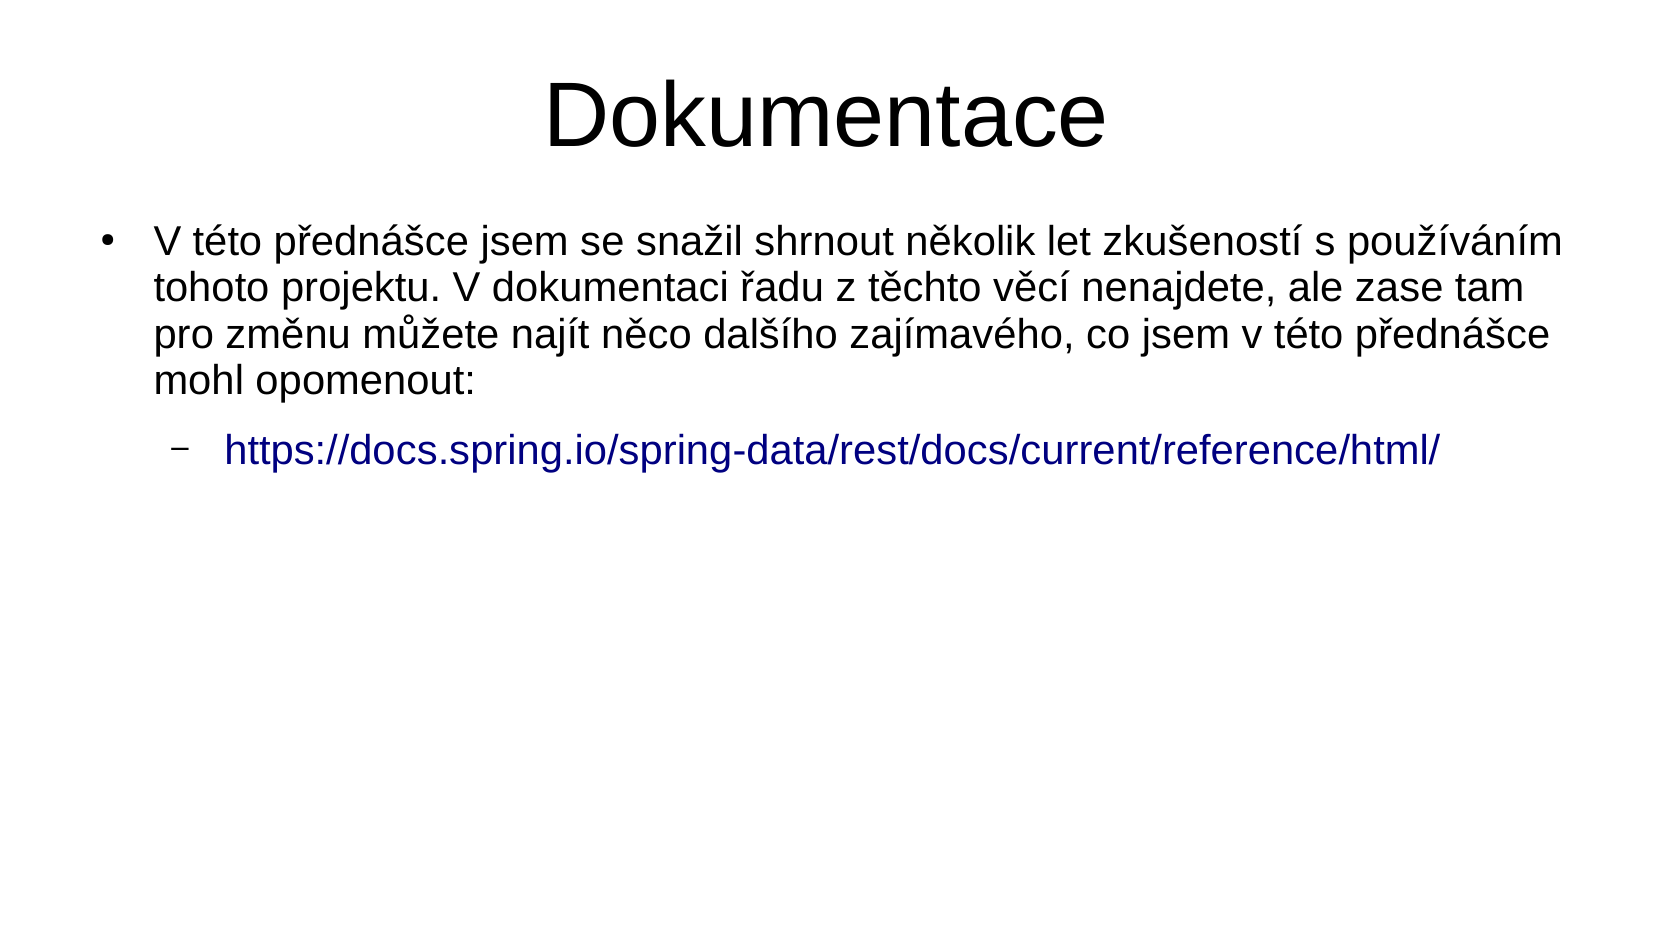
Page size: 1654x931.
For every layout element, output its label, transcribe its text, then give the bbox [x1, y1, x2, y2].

list V této přednášce jsem se snažil shrnout několik let zkušeností s používáním tohoto projektu. V dokumentaci řadu z těchto věcí nenajdete, ale zase tam pro změnu můžete najít něco dalšího zajímavého, co jsem v této přednášce mohl opomenout: https://docs.spring.io/spring-data/rest/docs/current/reference/html/ [82, 217, 1571, 758]
title Dokumentace [82, 37, 1571, 193]
